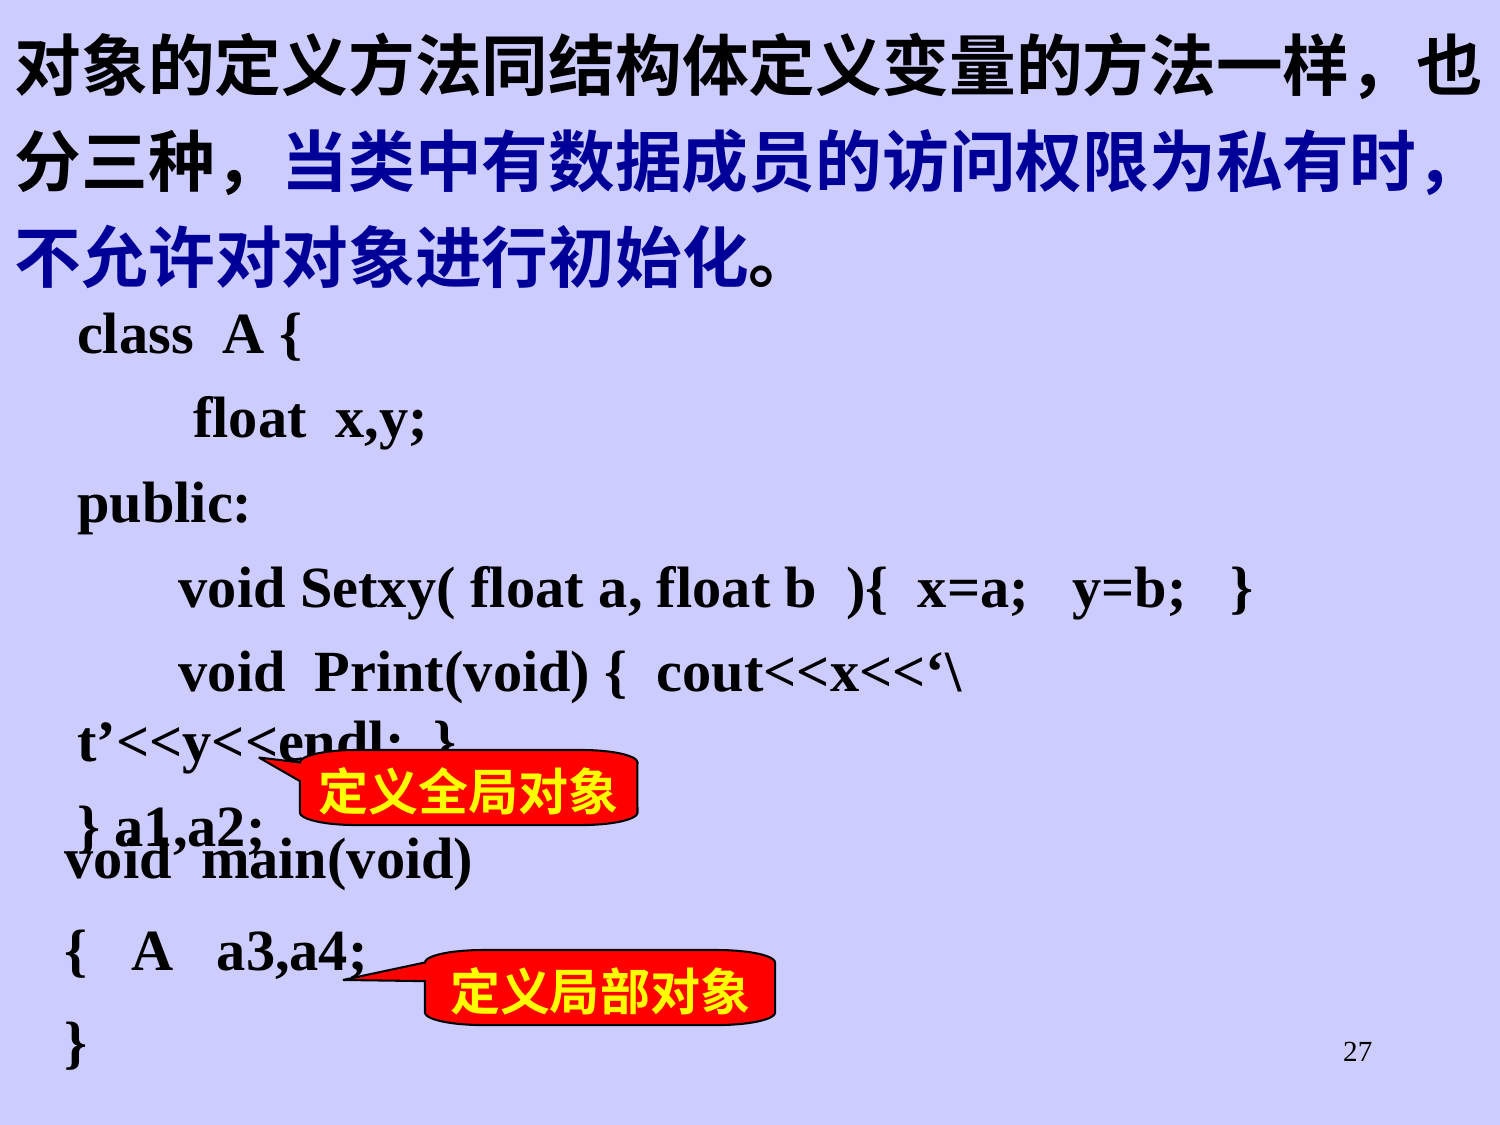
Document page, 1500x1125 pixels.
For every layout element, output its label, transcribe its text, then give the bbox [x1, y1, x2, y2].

text_box 定义局部对象 [342, 950, 776, 1026]
text_box void main(void) { A a3,a4; } [50, 812, 1301, 1082]
text_box <编号> [1074, 1025, 1388, 1101]
text_box 对象的定义方法同结构体定义变量的方法一样，也分三种，当类中有数据成员的访问权限为私有时，不允许对对象进行初始化。 [0, 0, 1500, 304]
text_box 定义全局对象 [258, 750, 638, 826]
text_box class A { float x,y; public: void Setxy( float a, float b ){ x=a; y=b; } void Print(void) { cout<<x<<‘\t’<<y<<endl; } } a1,a2; [62, 287, 1338, 866]
text_box 对象的定义方法同结构体定义变量的方法一样，也分三种，当类中有数据成员的访问权限为私有时，不允许对对象进行初始化。 [579, 238, 602, 287]
